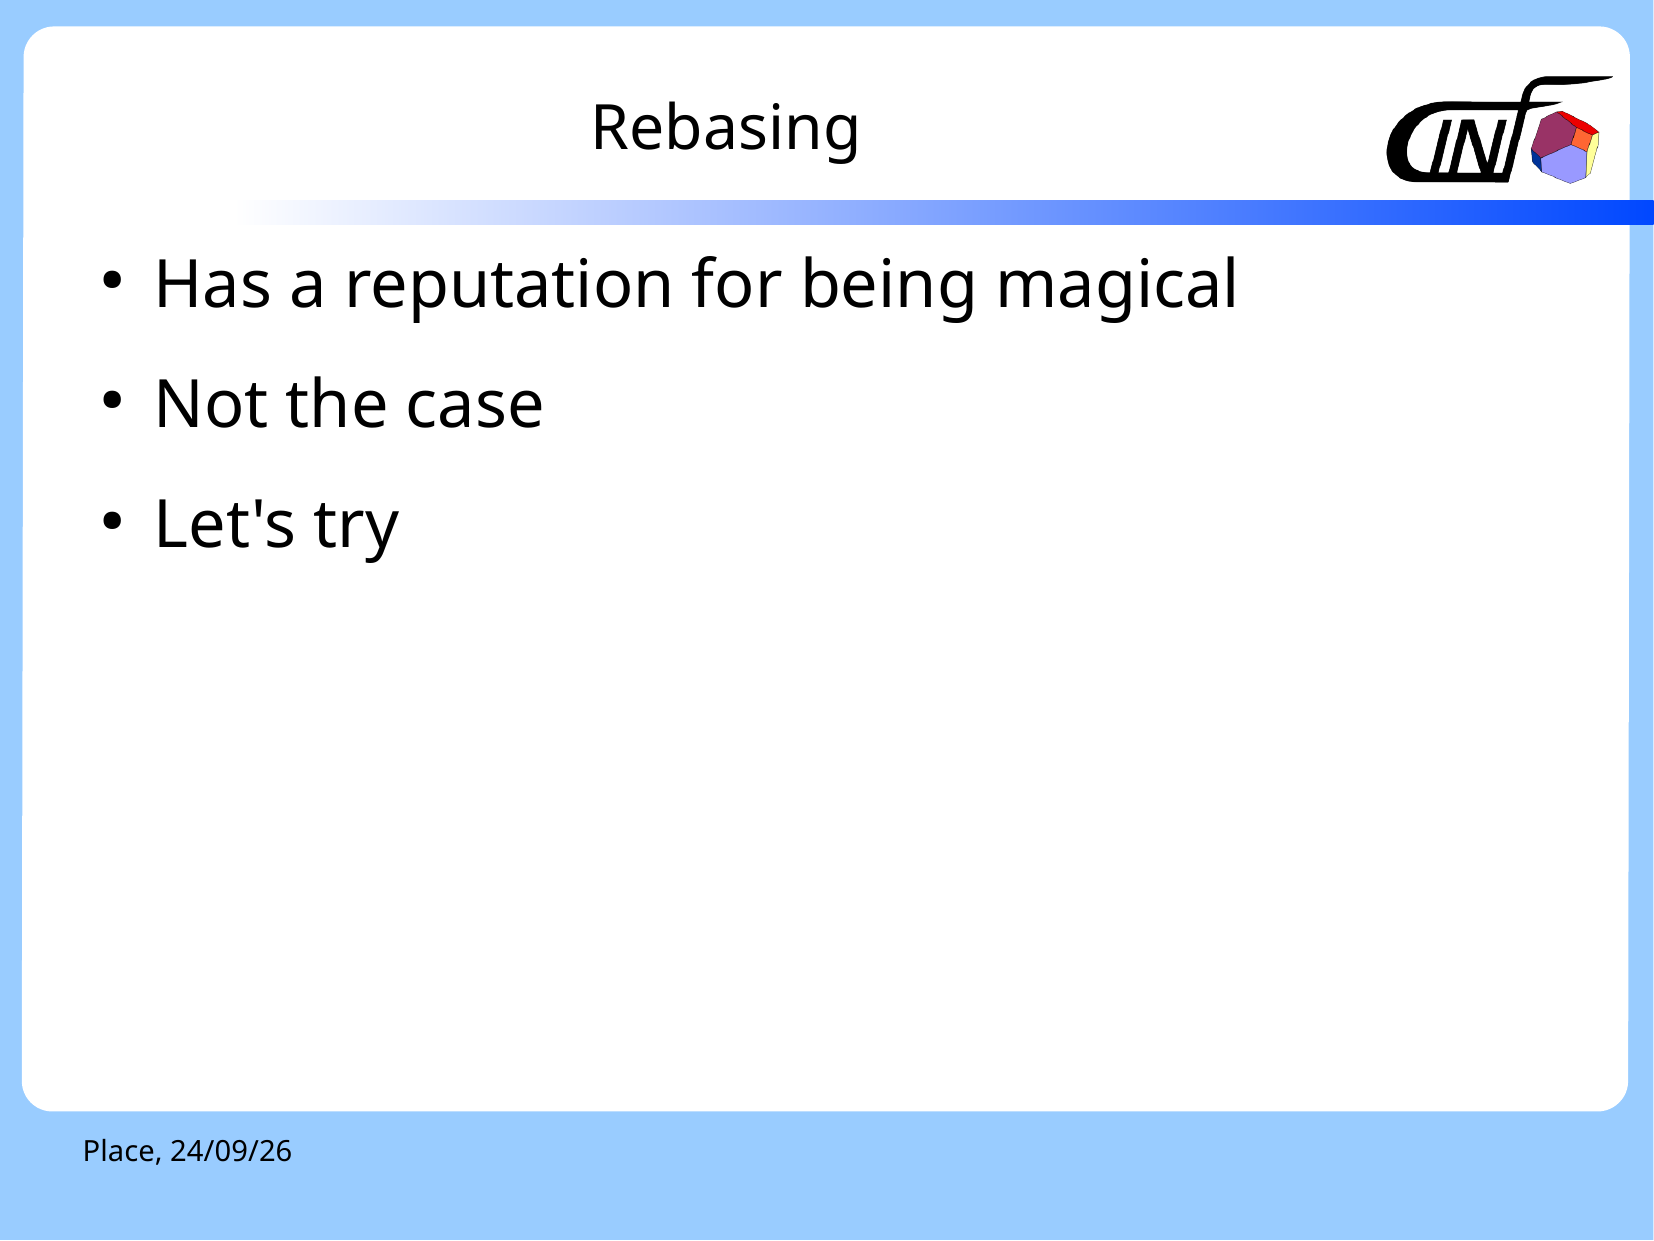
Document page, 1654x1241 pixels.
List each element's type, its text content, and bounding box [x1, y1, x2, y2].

list Has a reputation for being magical Not the case Let's try [82, 236, 1571, 1055]
picture [1386, 76, 1613, 184]
title Rebasing [82, 49, 1371, 201]
